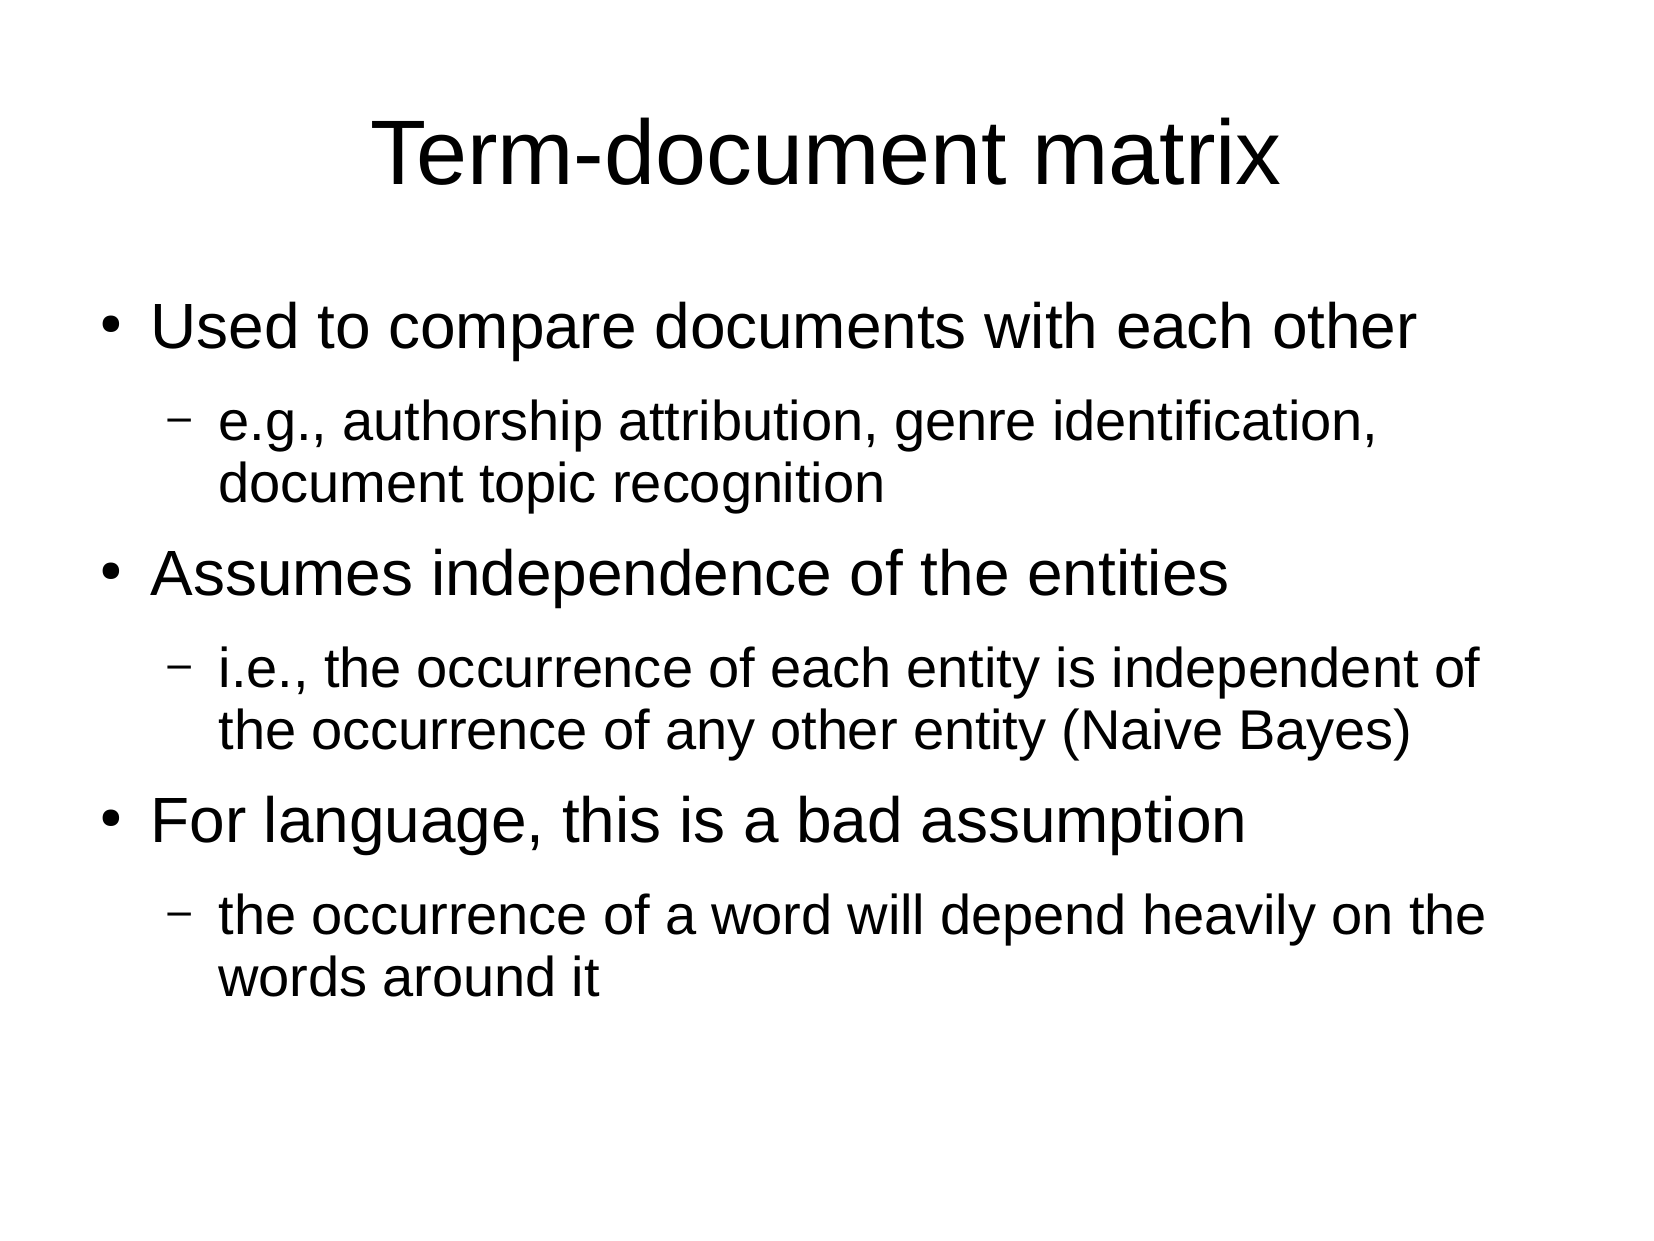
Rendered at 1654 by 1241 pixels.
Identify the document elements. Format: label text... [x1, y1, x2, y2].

list Used to compare documents with each other e.g., authorship attribution, genre identification, document topic recognition Assumes independence of the entities i.e., the occurrence of each entity is independent of the occurrence of any other entity (Naive Bayes) For language, this is a bad assumption the occurrence of a word will depend heavily on the words around it [82, 290, 1571, 1010]
title Term-document matrix [82, 49, 1571, 257]
